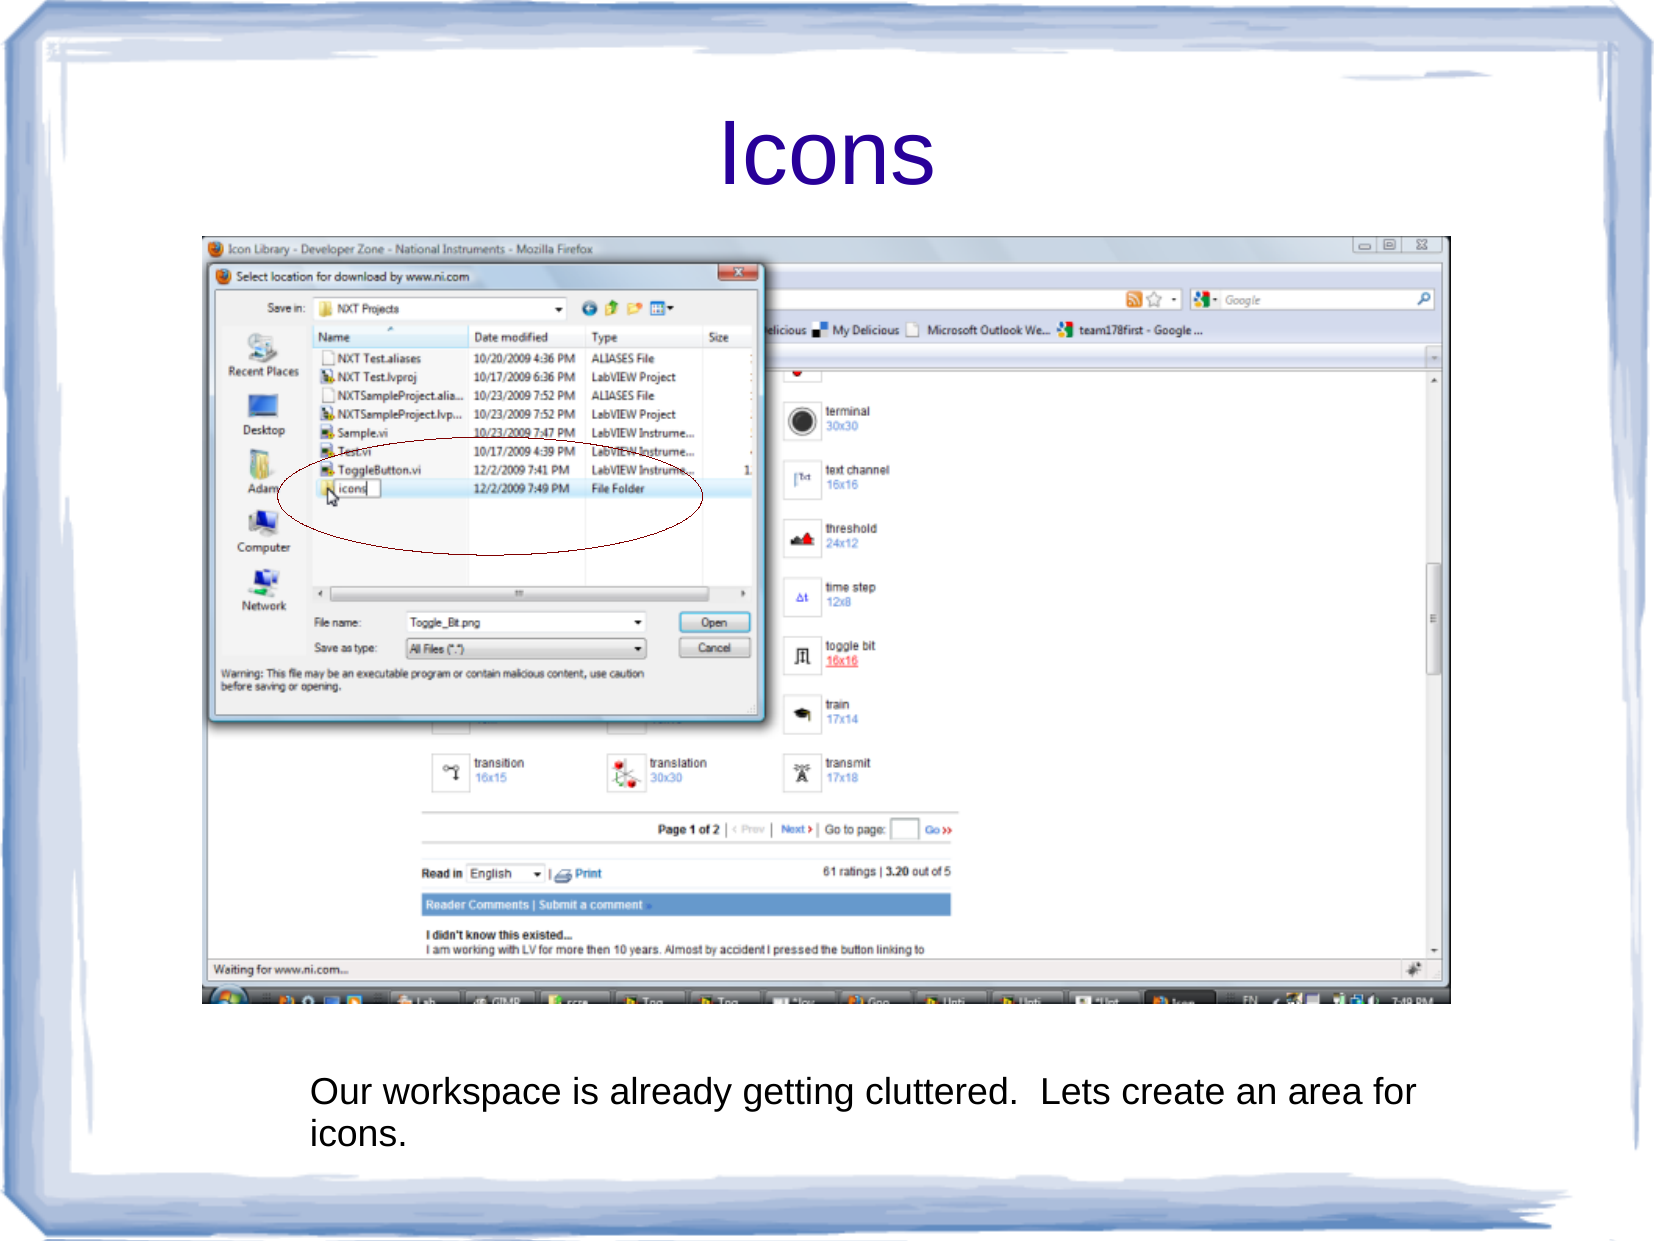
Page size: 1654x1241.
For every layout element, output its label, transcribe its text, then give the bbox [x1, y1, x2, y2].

text_box Our workspace is already getting cluttered. Lets create an area for icons. [295, 1062, 1477, 1162]
text_box [277, 437, 703, 556]
picture [0, 0, 1654, 1241]
title Icons [82, 56, 1571, 250]
